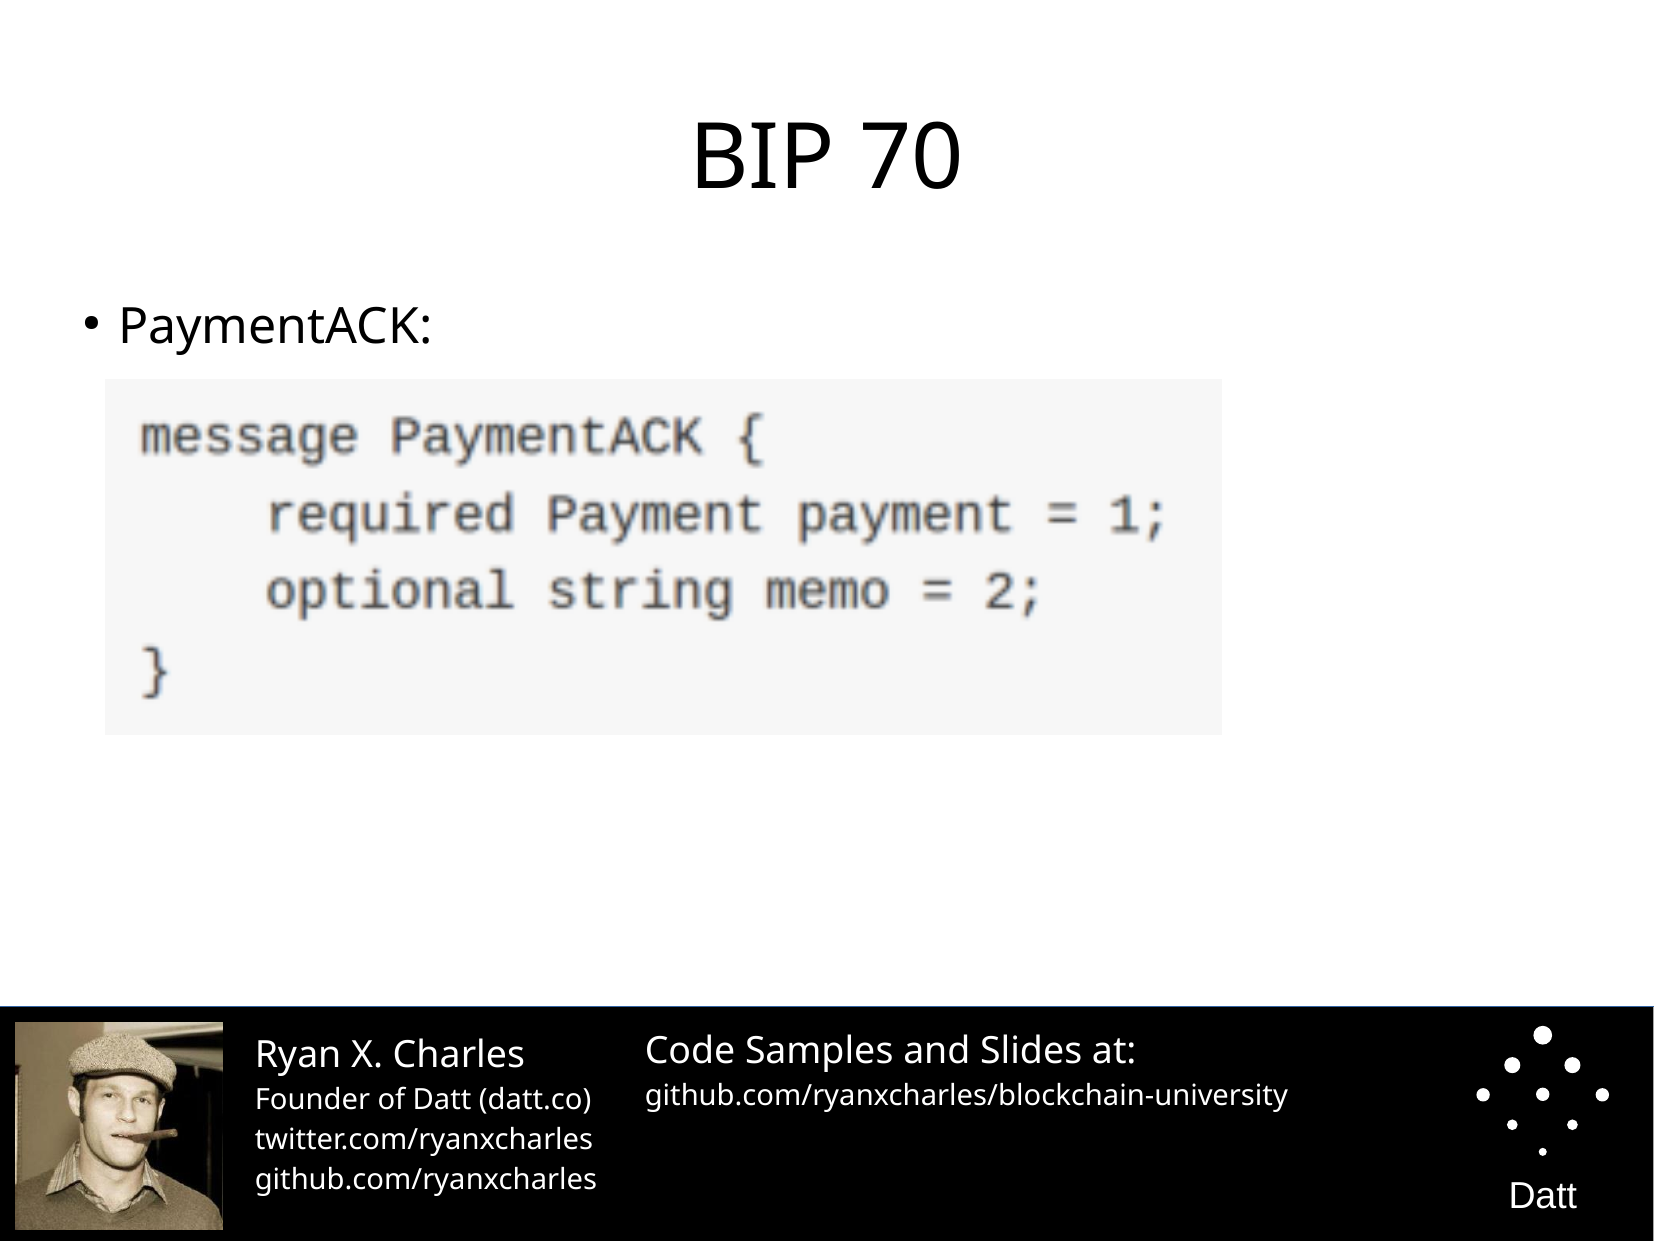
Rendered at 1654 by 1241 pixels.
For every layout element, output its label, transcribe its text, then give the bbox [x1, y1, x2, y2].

text_box Ryan X. Charles Founder of Datt (datt.co) twitter.com/ryanxcharles github.com/ryanxcharles [240, 1020, 976, 1241]
text_box Code Samples and Slides at: github.com/ryanxcharles/blockchain-university [630, 1015, 1403, 1156]
picture [15, 1022, 223, 1231]
title BIP 70 [82, 49, 1571, 257]
picture [105, 379, 1222, 736]
text_box [0, 1006, 1654, 1241]
subtitle PaymentACK: [82, 290, 1571, 1010]
text_box Datt [1452, 1167, 1633, 1241]
picture [1475, 1023, 1611, 1159]
